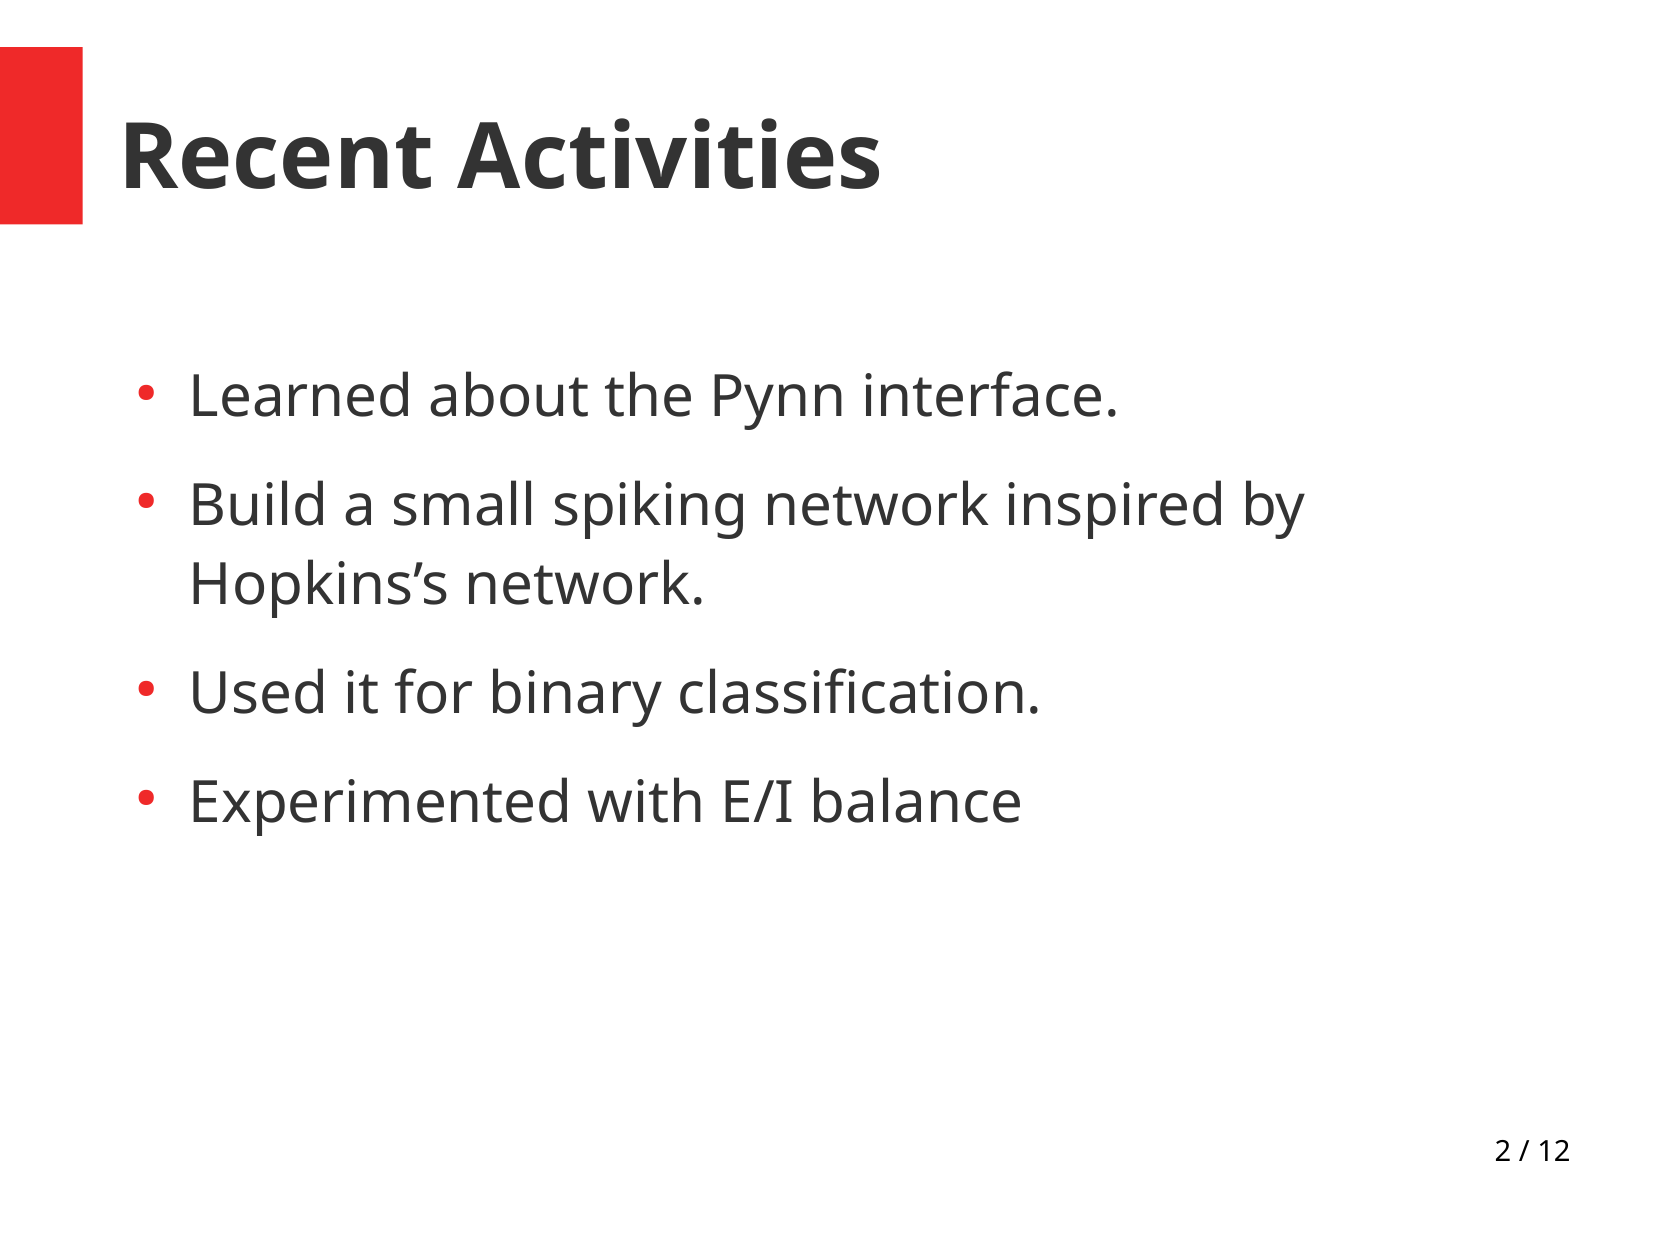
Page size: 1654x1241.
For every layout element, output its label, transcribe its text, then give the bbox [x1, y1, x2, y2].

title Recent Activities [118, 49, 1571, 257]
list Learned about the Pynn interface. Build a small spiking network inspired by Hopkins’s network. Used it for binary classification. Experimented with E/I balance [118, 354, 1536, 1074]
